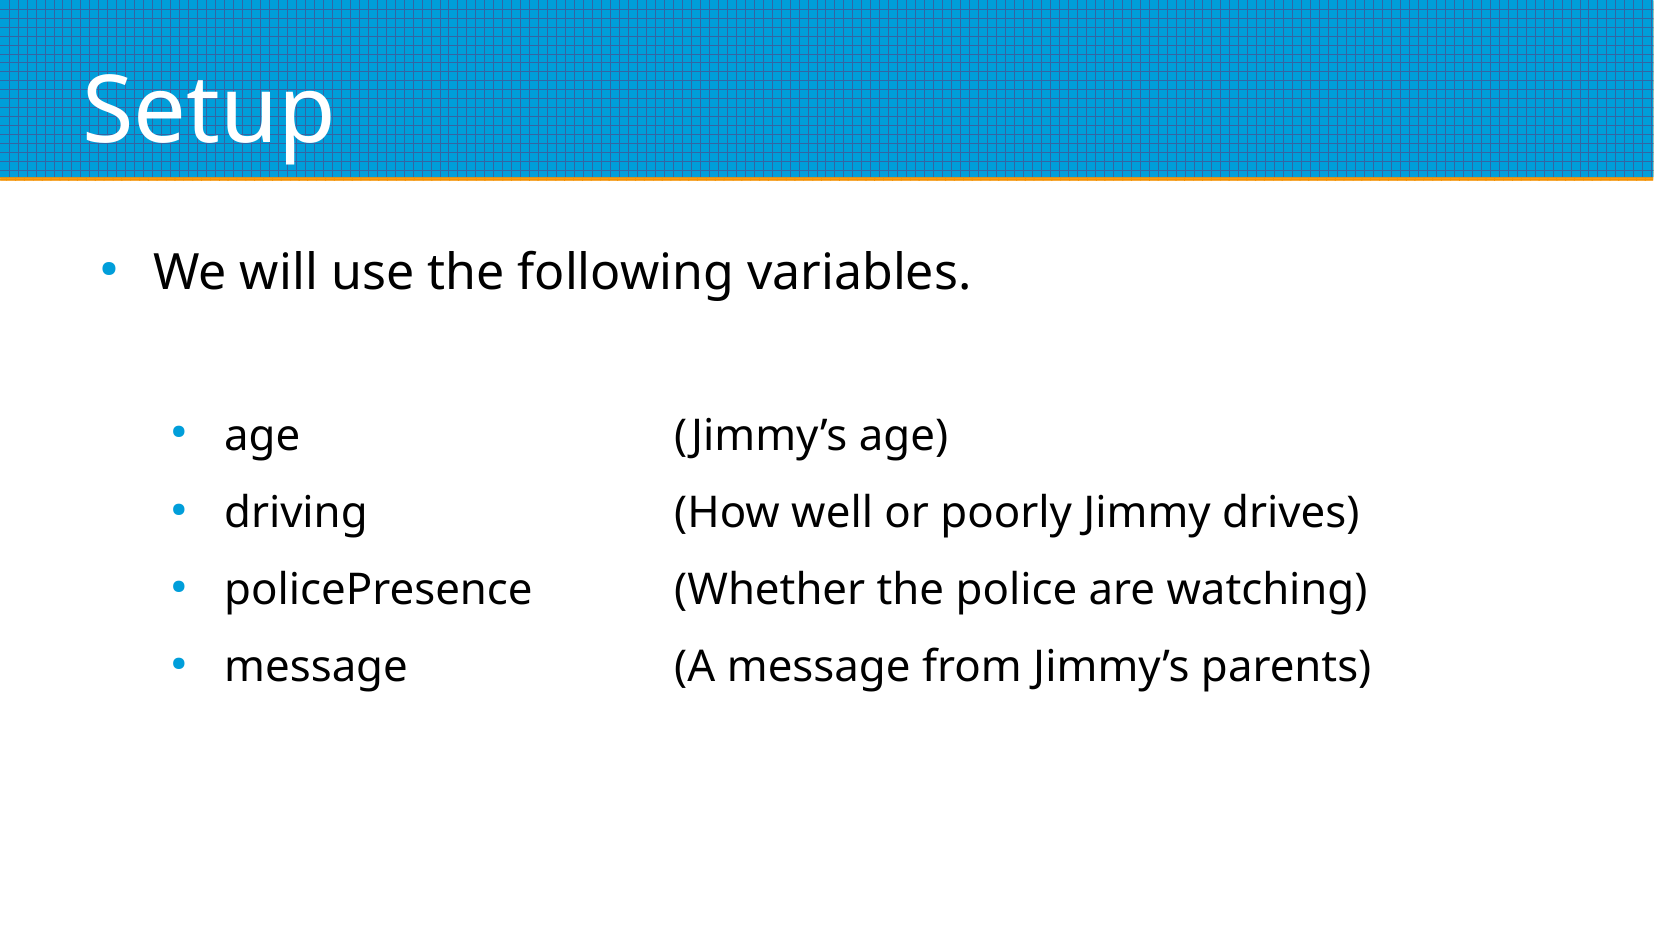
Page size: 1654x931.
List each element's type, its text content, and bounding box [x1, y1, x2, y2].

list We will use the following variables. age (Jimmy’s age) driving (How well or poorly Jimmy drives) policePresence (Whether the police are watching) message (A message from Jimmy’s parents) [82, 236, 1563, 811]
title Setup [82, 14, 1571, 171]
